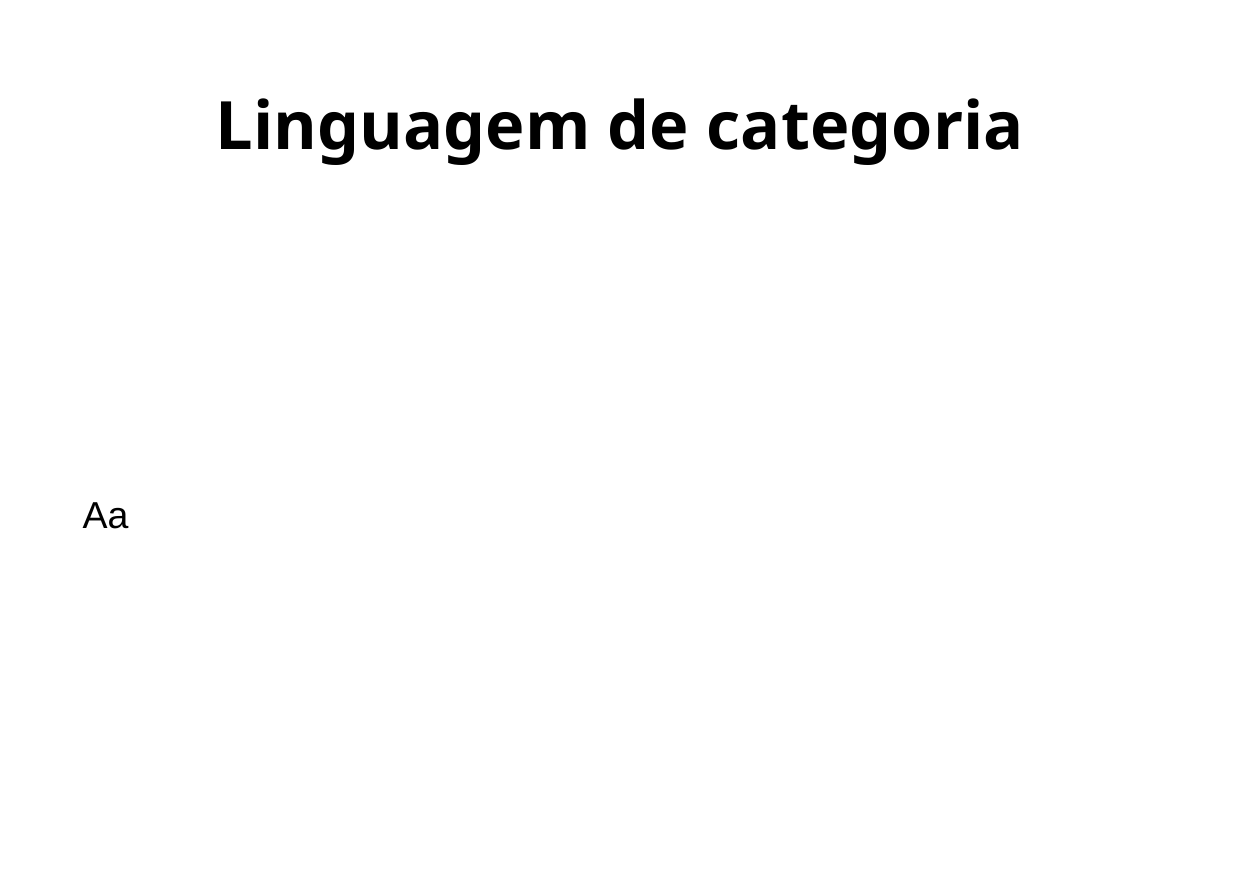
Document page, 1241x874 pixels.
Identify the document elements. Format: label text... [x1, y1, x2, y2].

text_box Aa [82, 491, 1158, 537]
text_box Aa [90, 505, 99, 518]
text_box Linguagem de categoria [58, 82, 1181, 163]
